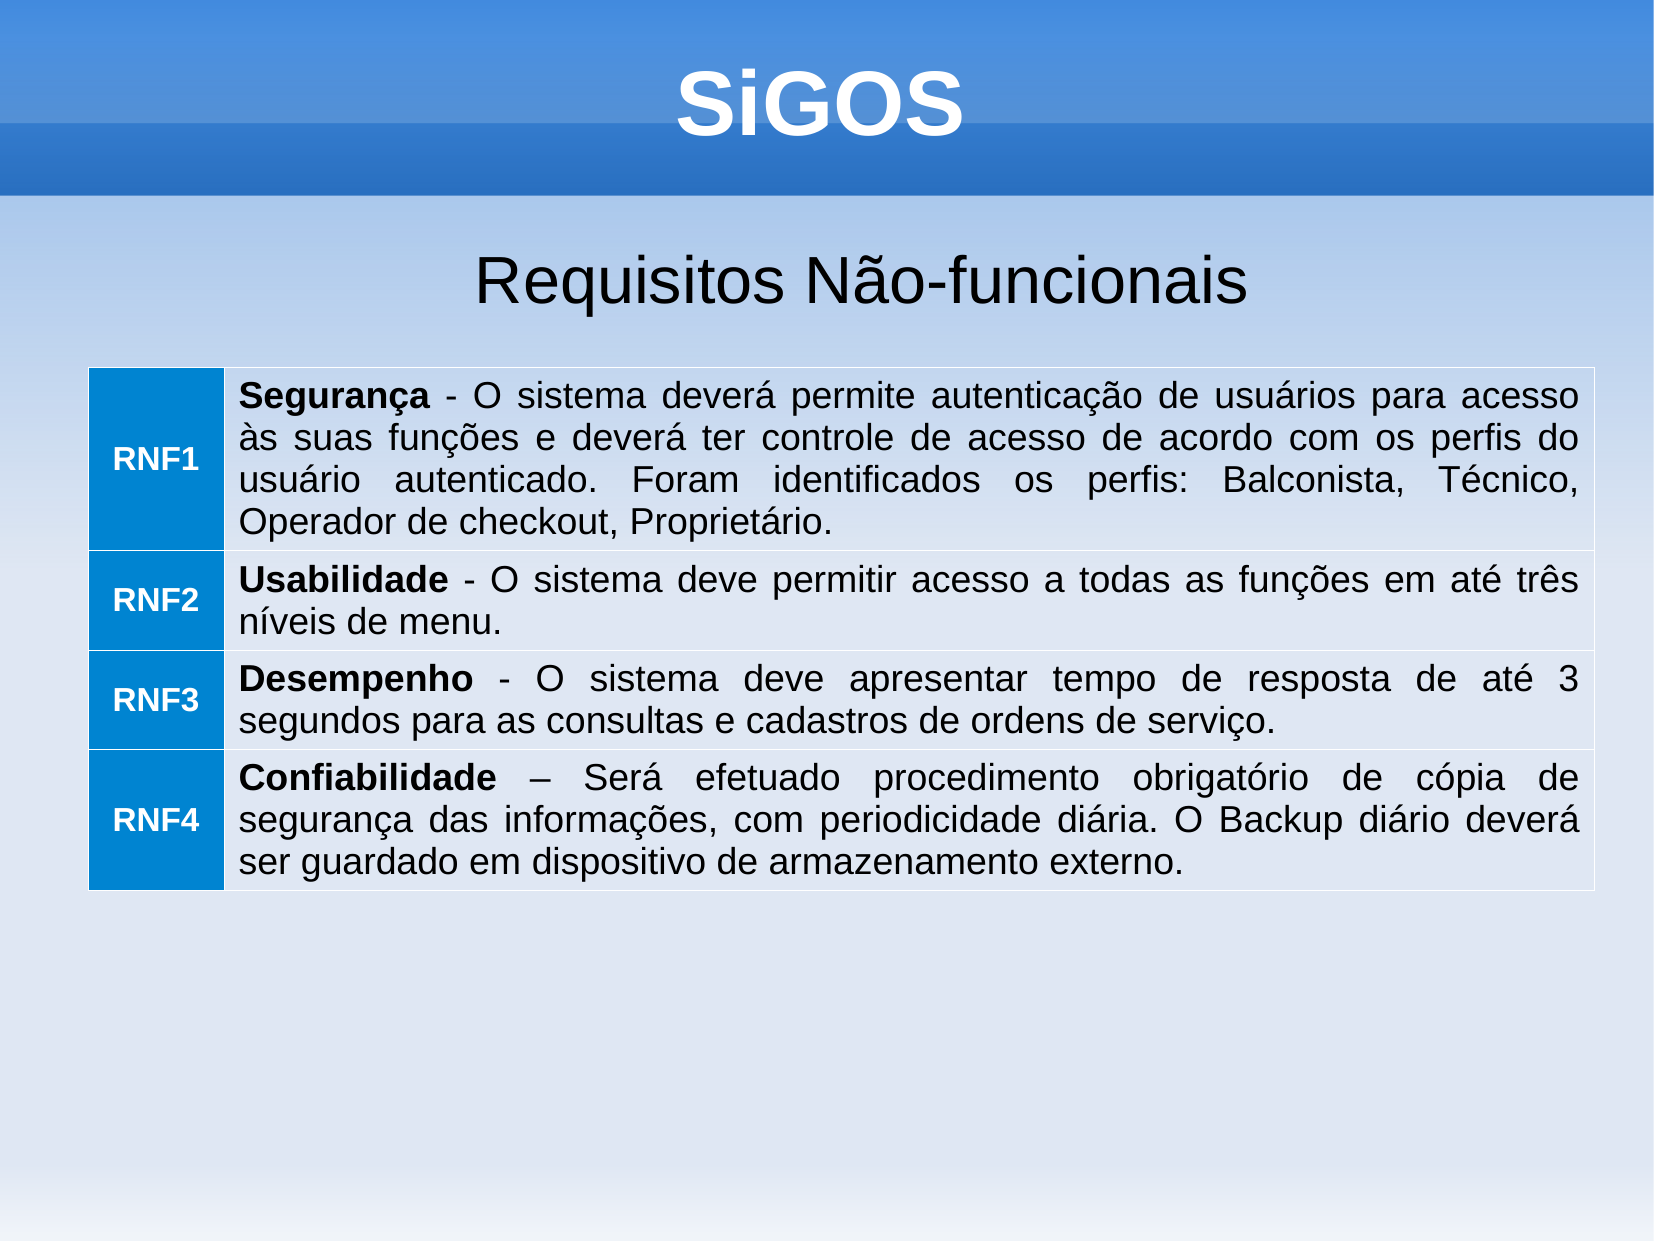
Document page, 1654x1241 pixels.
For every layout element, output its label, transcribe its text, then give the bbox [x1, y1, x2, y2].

table_cell RNF4 [89, 750, 224, 890]
table_header RNF1 [89, 368, 224, 550]
table_cell Desempenho - O sistema deve apresentar tempo de resposta de até 3 segundos para as consultas e cadastros de ordens de serviço. [225, 651, 1594, 749]
table_header Segurança - O sistema deverá permite autenticação de usuários para acesso às suas funções e deverá ter controle de acesso de acordo com os perfis do usuário autenticado. Foram identificados os perfis: Balconista, Técnico, Operador de checkout, Proprietário. [225, 368, 1594, 550]
table_cell RNF2 [89, 551, 224, 650]
table_cell Usabilidade - O sistema deve permitir acesso a todas as funções em até três níveis de menu. [225, 551, 1594, 650]
table_cell Confiabilidade – Será efetuado procedimento obrigatório de cópia de segurança das informações, com periodicidade diária. O Backup diário deverá ser guardado em dispositivo de armazenamento externo. [225, 750, 1594, 890]
picture [0, 0, 1654, 1241]
list Requisitos Não-funcionais [82, 242, 1571, 318]
table_cell RNF3 [89, 651, 224, 749]
title SiGOS [76, 0, 1565, 208]
